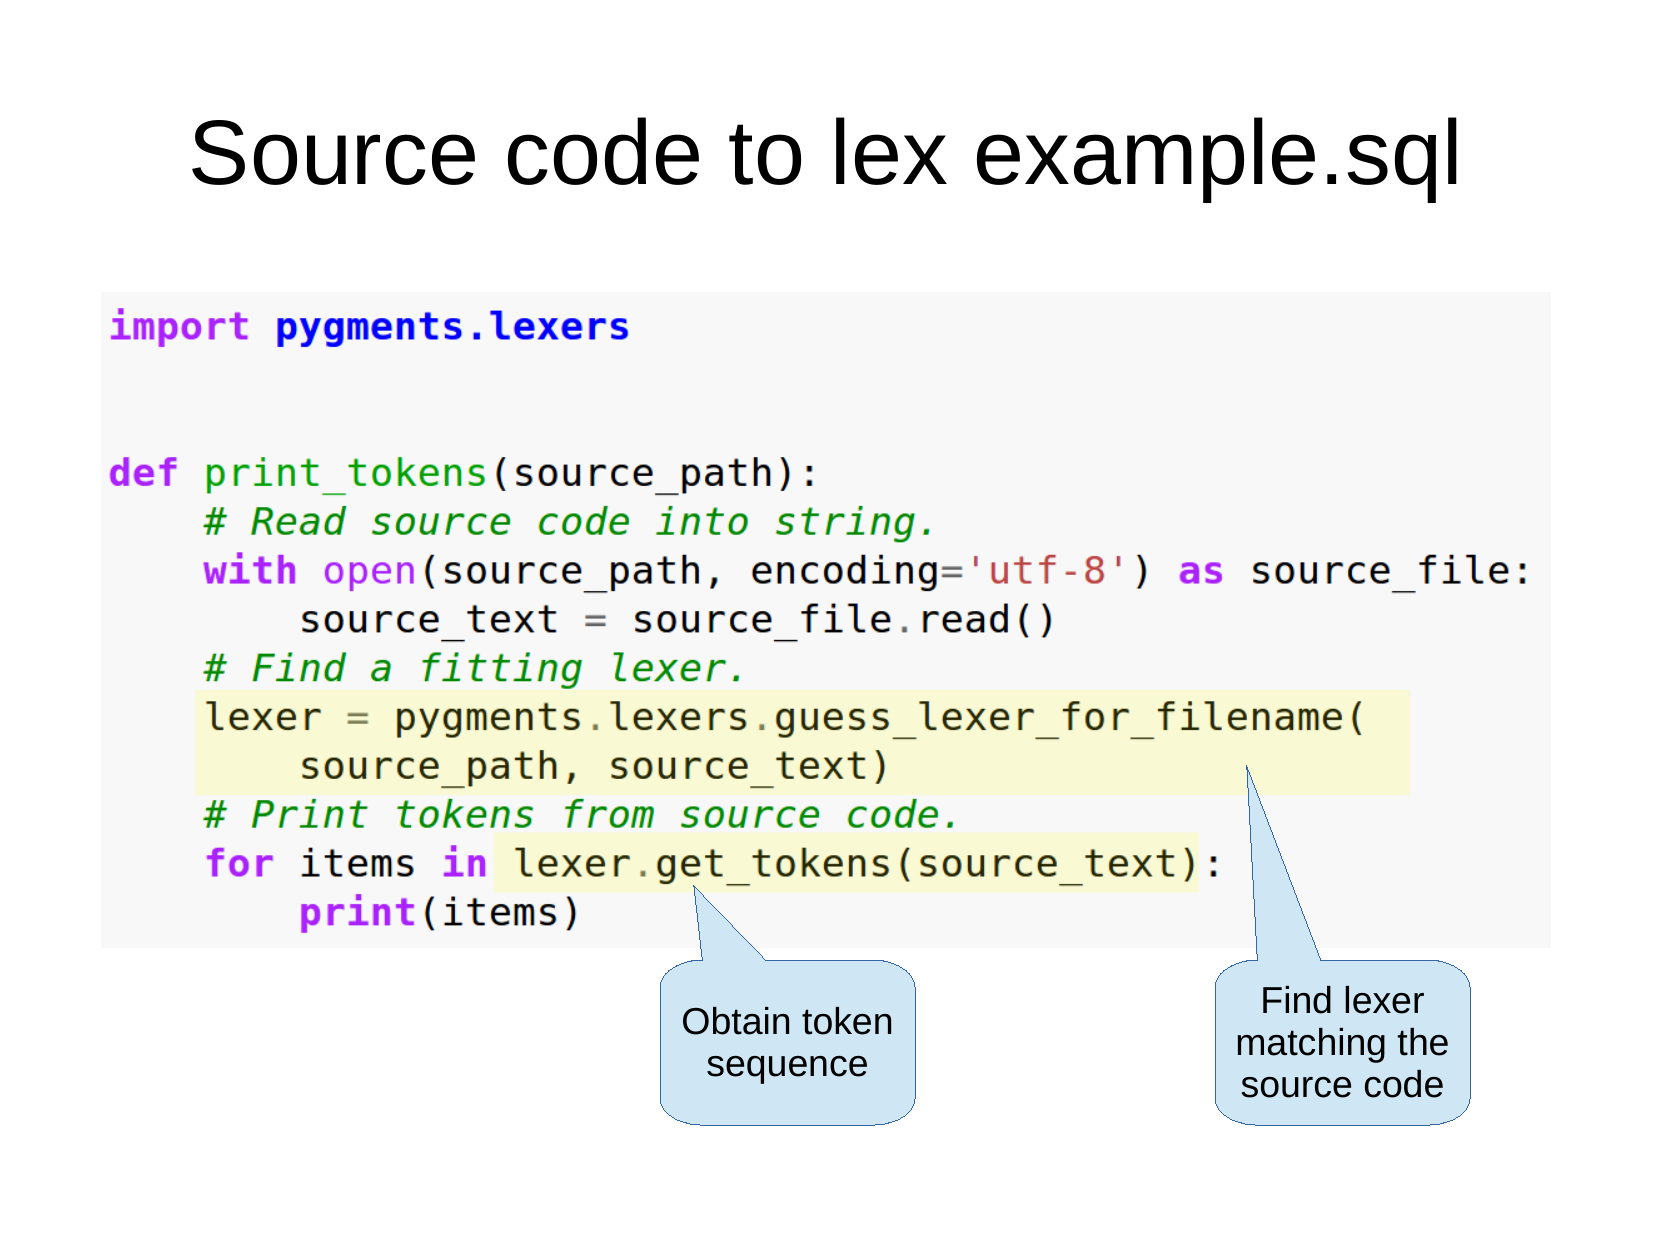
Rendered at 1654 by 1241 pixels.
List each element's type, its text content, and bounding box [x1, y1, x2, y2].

text_box [493, 832, 1199, 893]
text_box [195, 690, 1411, 796]
text_box Find lexer matching the source code [1215, 765, 1471, 1126]
picture [101, 292, 1551, 948]
text_box Obtain token sequence [660, 885, 916, 1126]
title Source code to lex example.sql [82, 49, 1571, 257]
